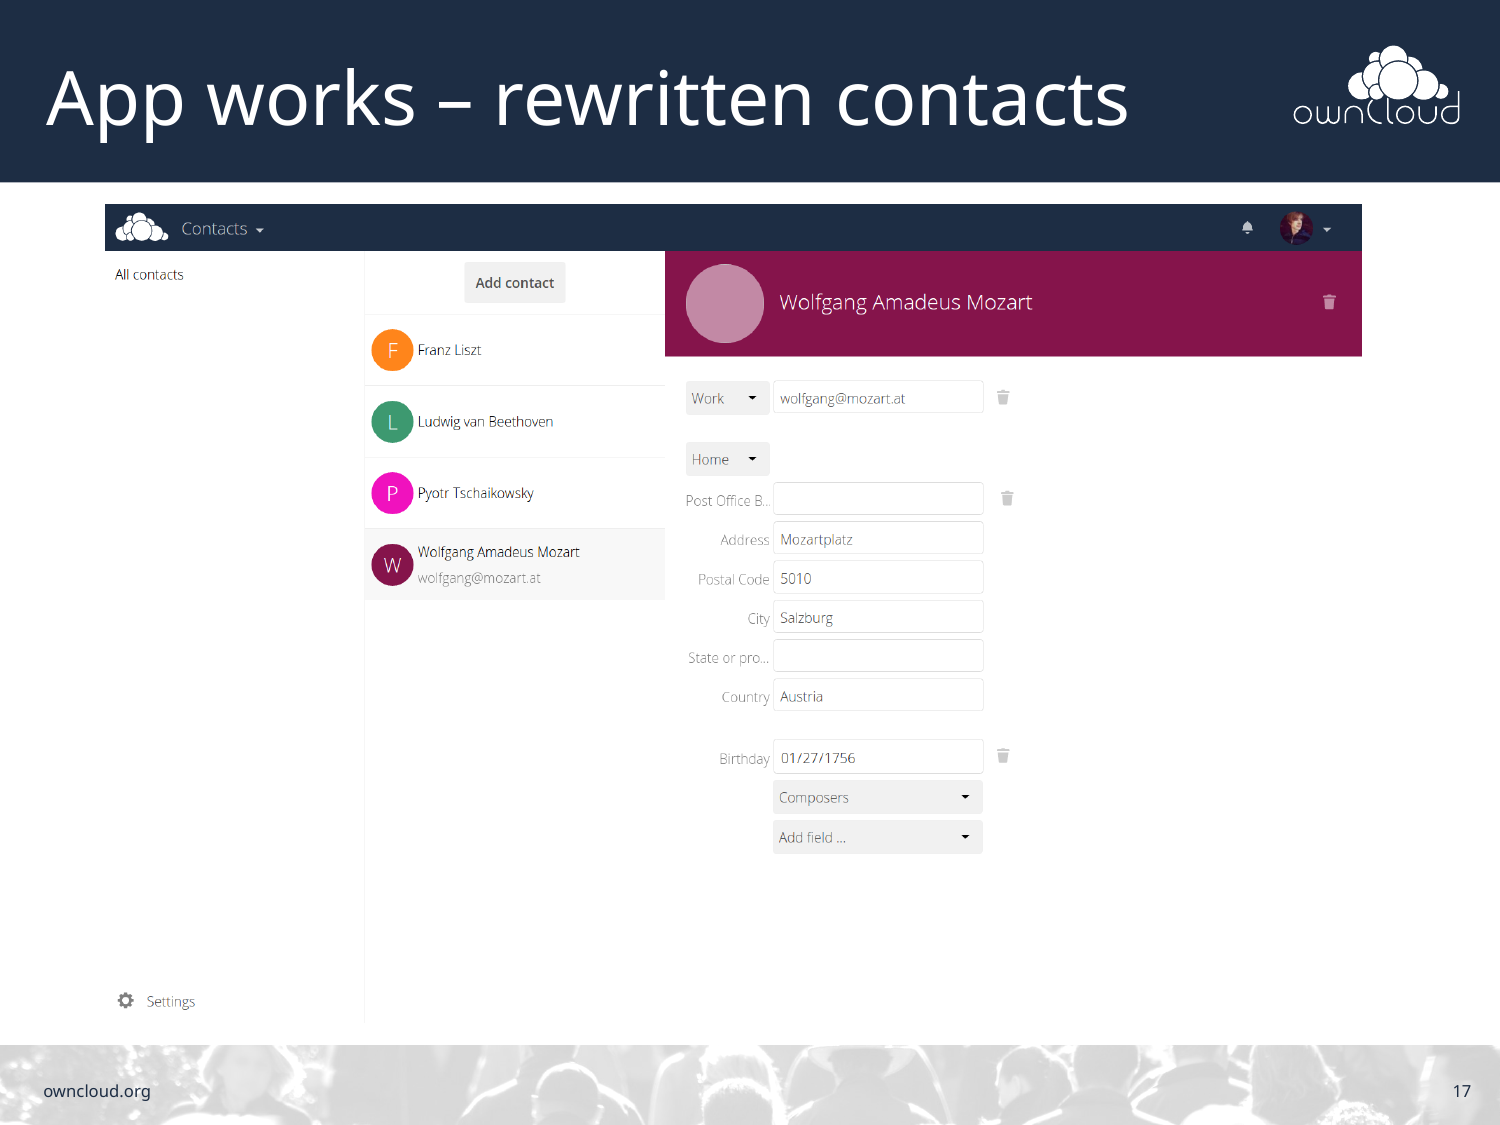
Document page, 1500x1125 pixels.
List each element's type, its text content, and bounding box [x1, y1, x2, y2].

title App works – rewritten contacts [46, 5, 1258, 187]
picture [0, 1045, 1500, 1125]
picture [105, 204, 1362, 1023]
